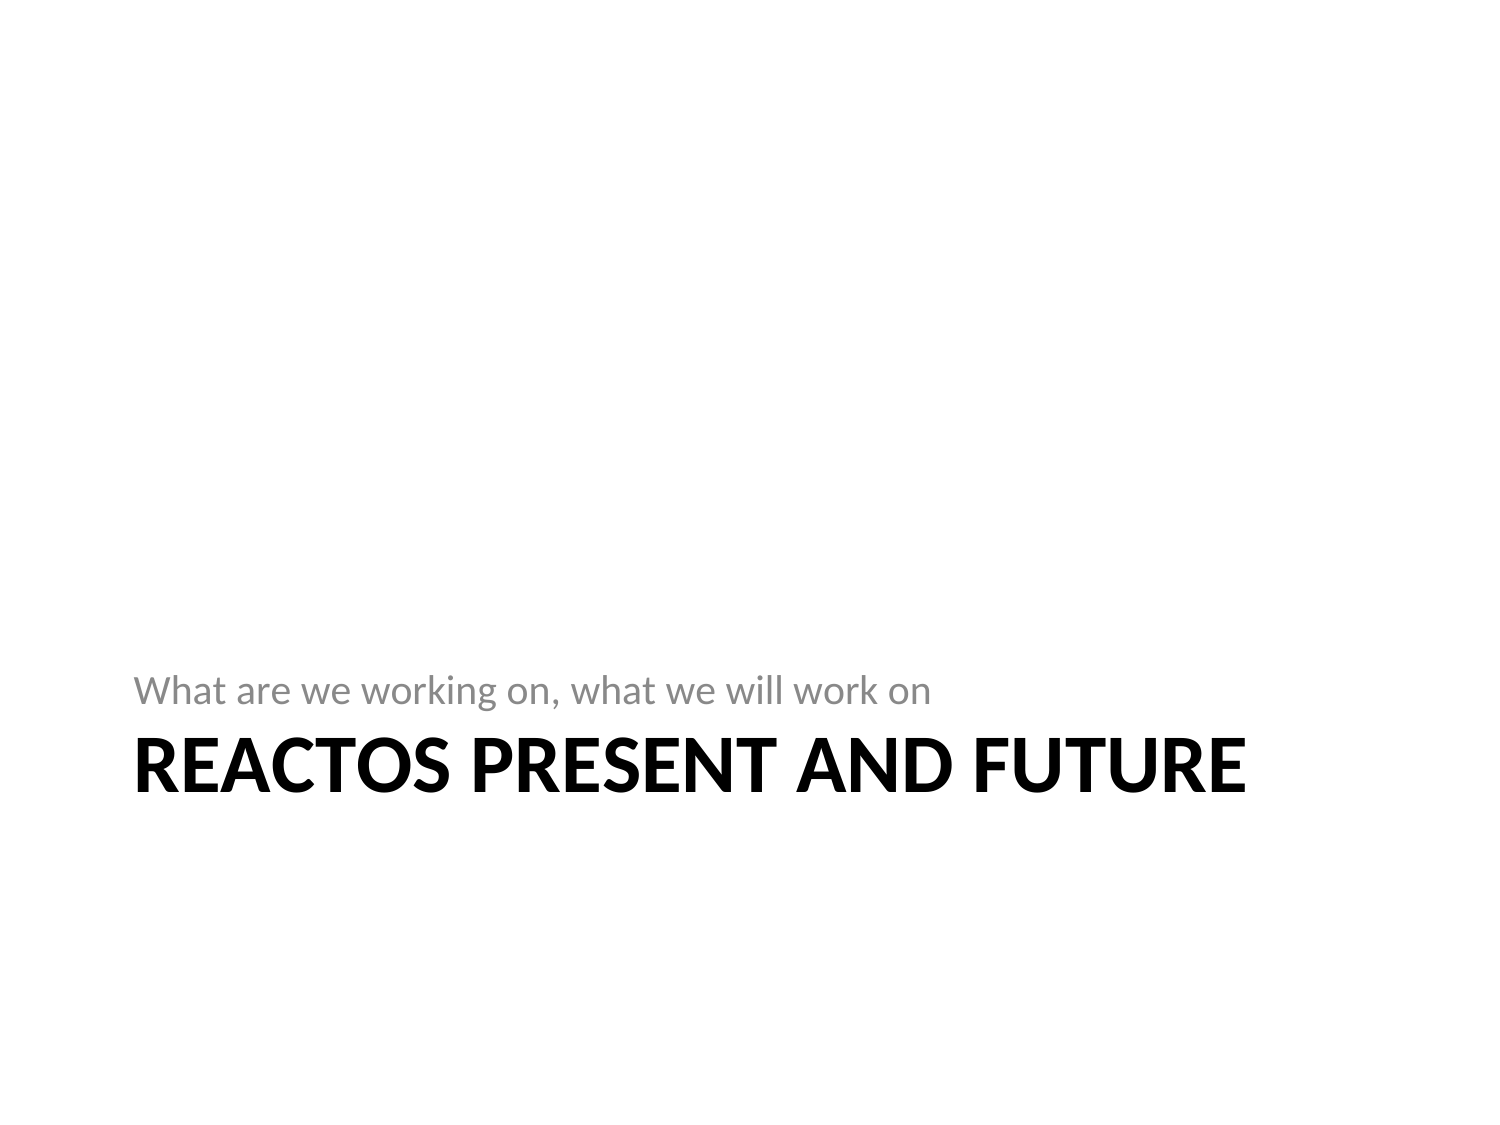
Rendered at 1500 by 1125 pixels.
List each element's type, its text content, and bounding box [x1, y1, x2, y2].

title REACTOS PRESENT AND FUTURE [118, 723, 1394, 947]
list What are we working on, what we will work on [118, 476, 1394, 723]
